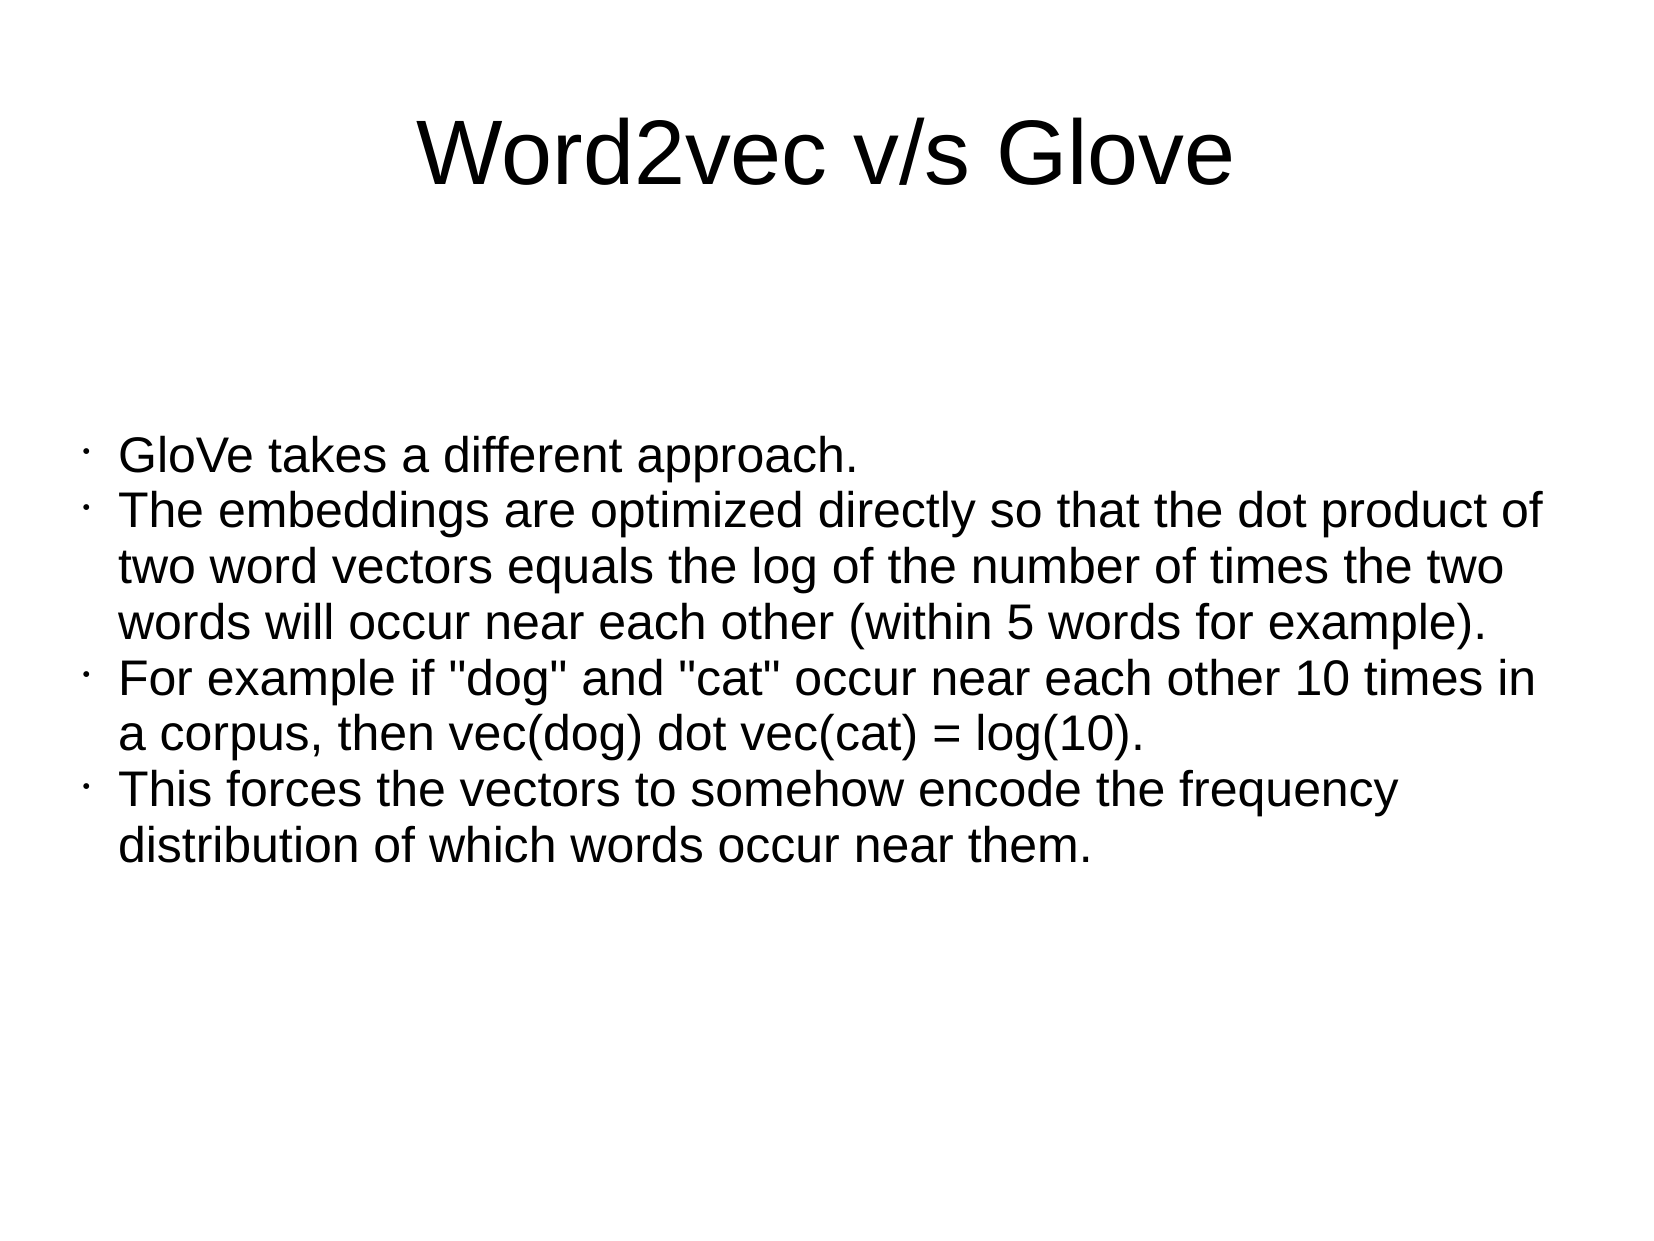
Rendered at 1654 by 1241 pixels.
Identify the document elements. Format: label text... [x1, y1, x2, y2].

title Word2vec v/s Glove [82, 49, 1571, 257]
subtitle GloVe takes a different approach. The embeddings are optimized directly so that the dot product of two word vectors equals the log of the number of times the two words will occur near each other (within 5 words for example). For example if "dog" and "cat" occur near each other 10 times in a corpus, then vec(dog) dot vec(cat) = log(10). This forces the vectors to somehow encode the frequency distribution of which words occur near them. [82, 290, 1571, 1010]
